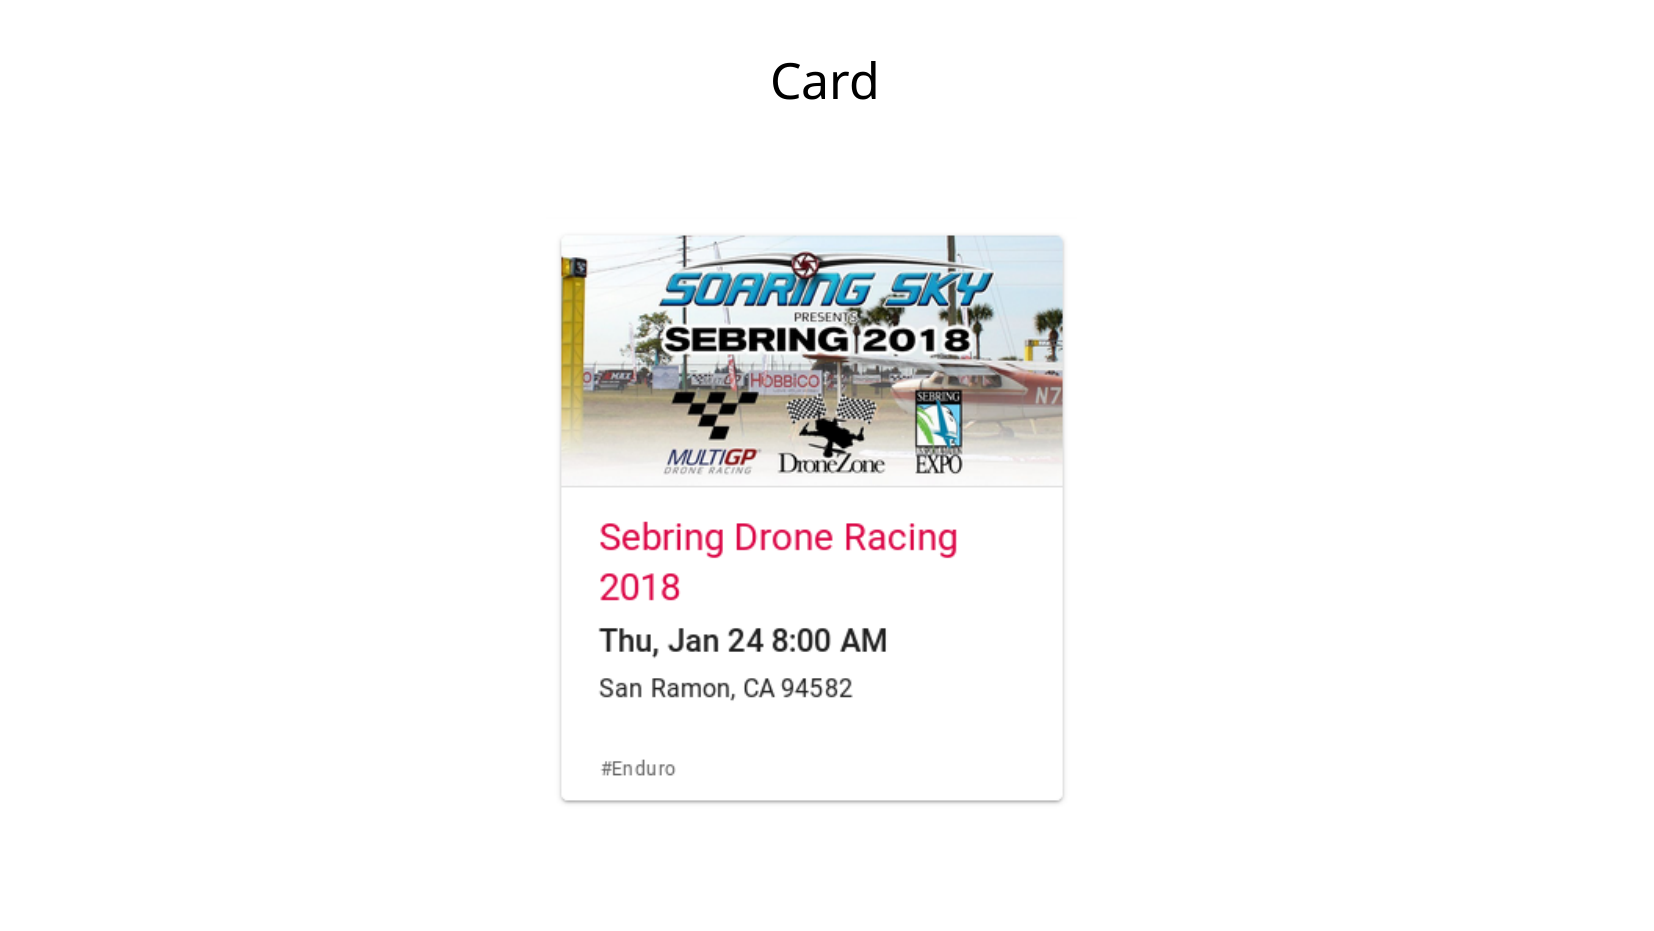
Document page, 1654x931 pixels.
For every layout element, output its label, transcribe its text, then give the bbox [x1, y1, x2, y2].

text_box Card [105, 39, 1546, 110]
picture [546, 217, 1077, 821]
